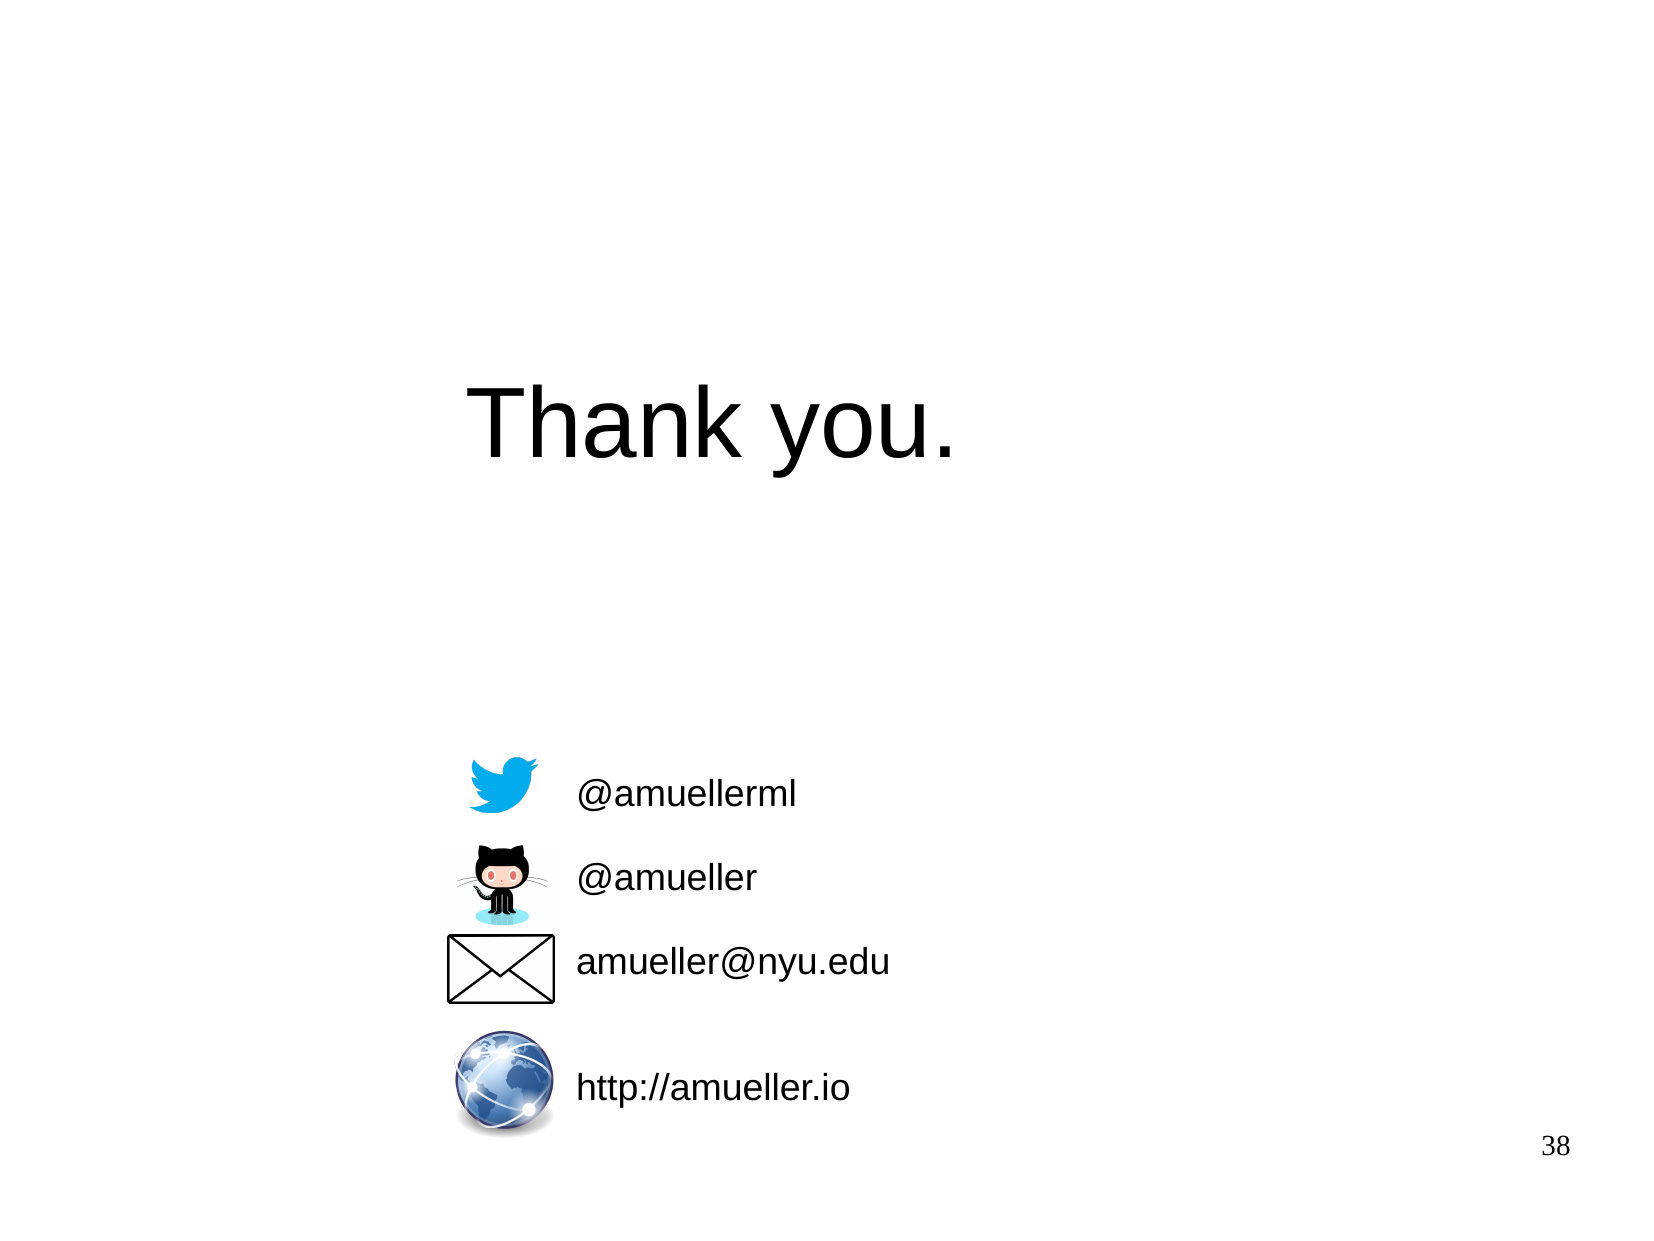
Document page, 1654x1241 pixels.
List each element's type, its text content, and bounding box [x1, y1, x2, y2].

picture [447, 934, 555, 1004]
picture [444, 1022, 562, 1140]
text_box @amuellerml @amueller amueller@nyu.edu http://amueller.io [561, 722, 1260, 1116]
picture [441, 727, 562, 929]
text_box Thank you. [450, 359, 1561, 599]
